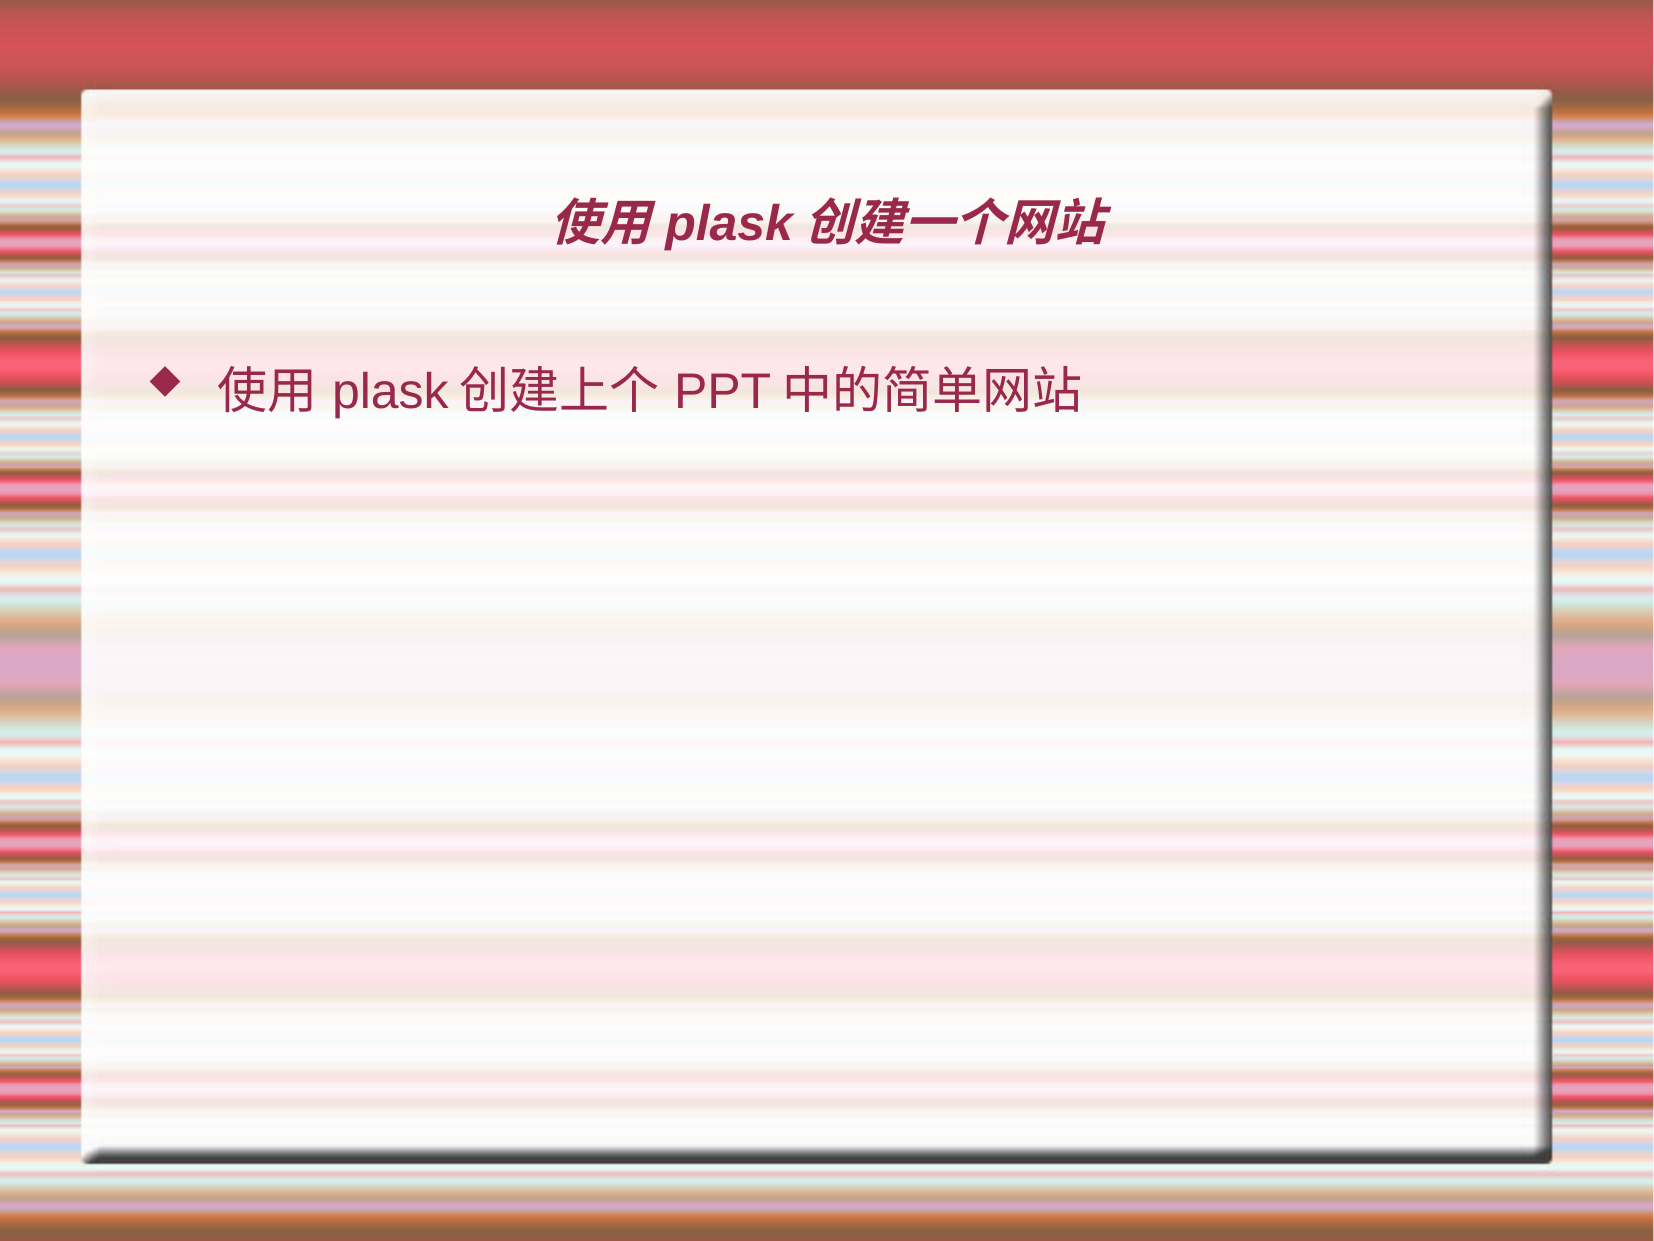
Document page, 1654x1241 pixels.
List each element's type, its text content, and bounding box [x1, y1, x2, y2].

picture [0, 0, 1654, 1241]
title 使用plask创建一个网站 [121, 114, 1534, 322]
list 使用plask创建上个PPT中的简单网站 [134, 350, 1516, 1132]
